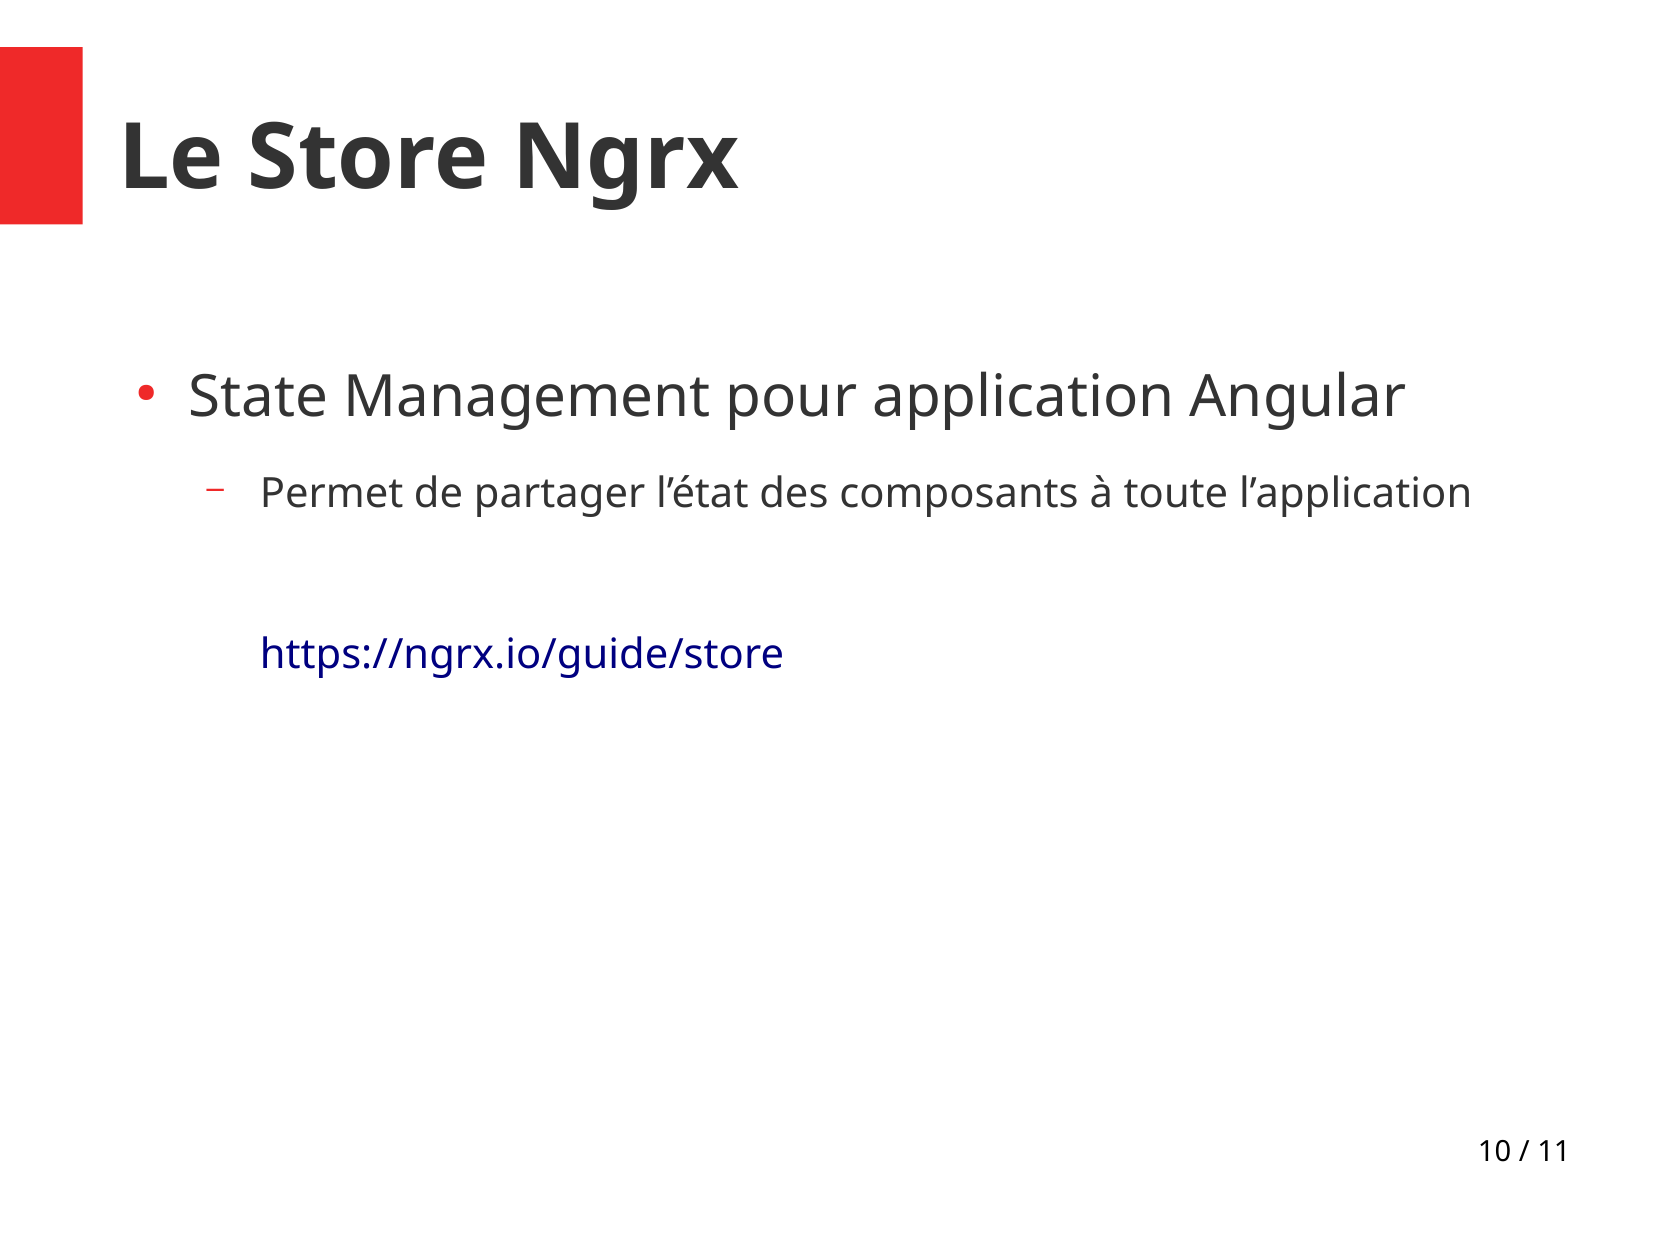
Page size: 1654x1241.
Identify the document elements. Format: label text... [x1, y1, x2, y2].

list State Management pour application Angular Permet de partager l’état des composants à toute l’application https://ngrx.io/guide/store [118, 354, 1536, 1074]
title Le Store Ngrx [118, 49, 1571, 257]
